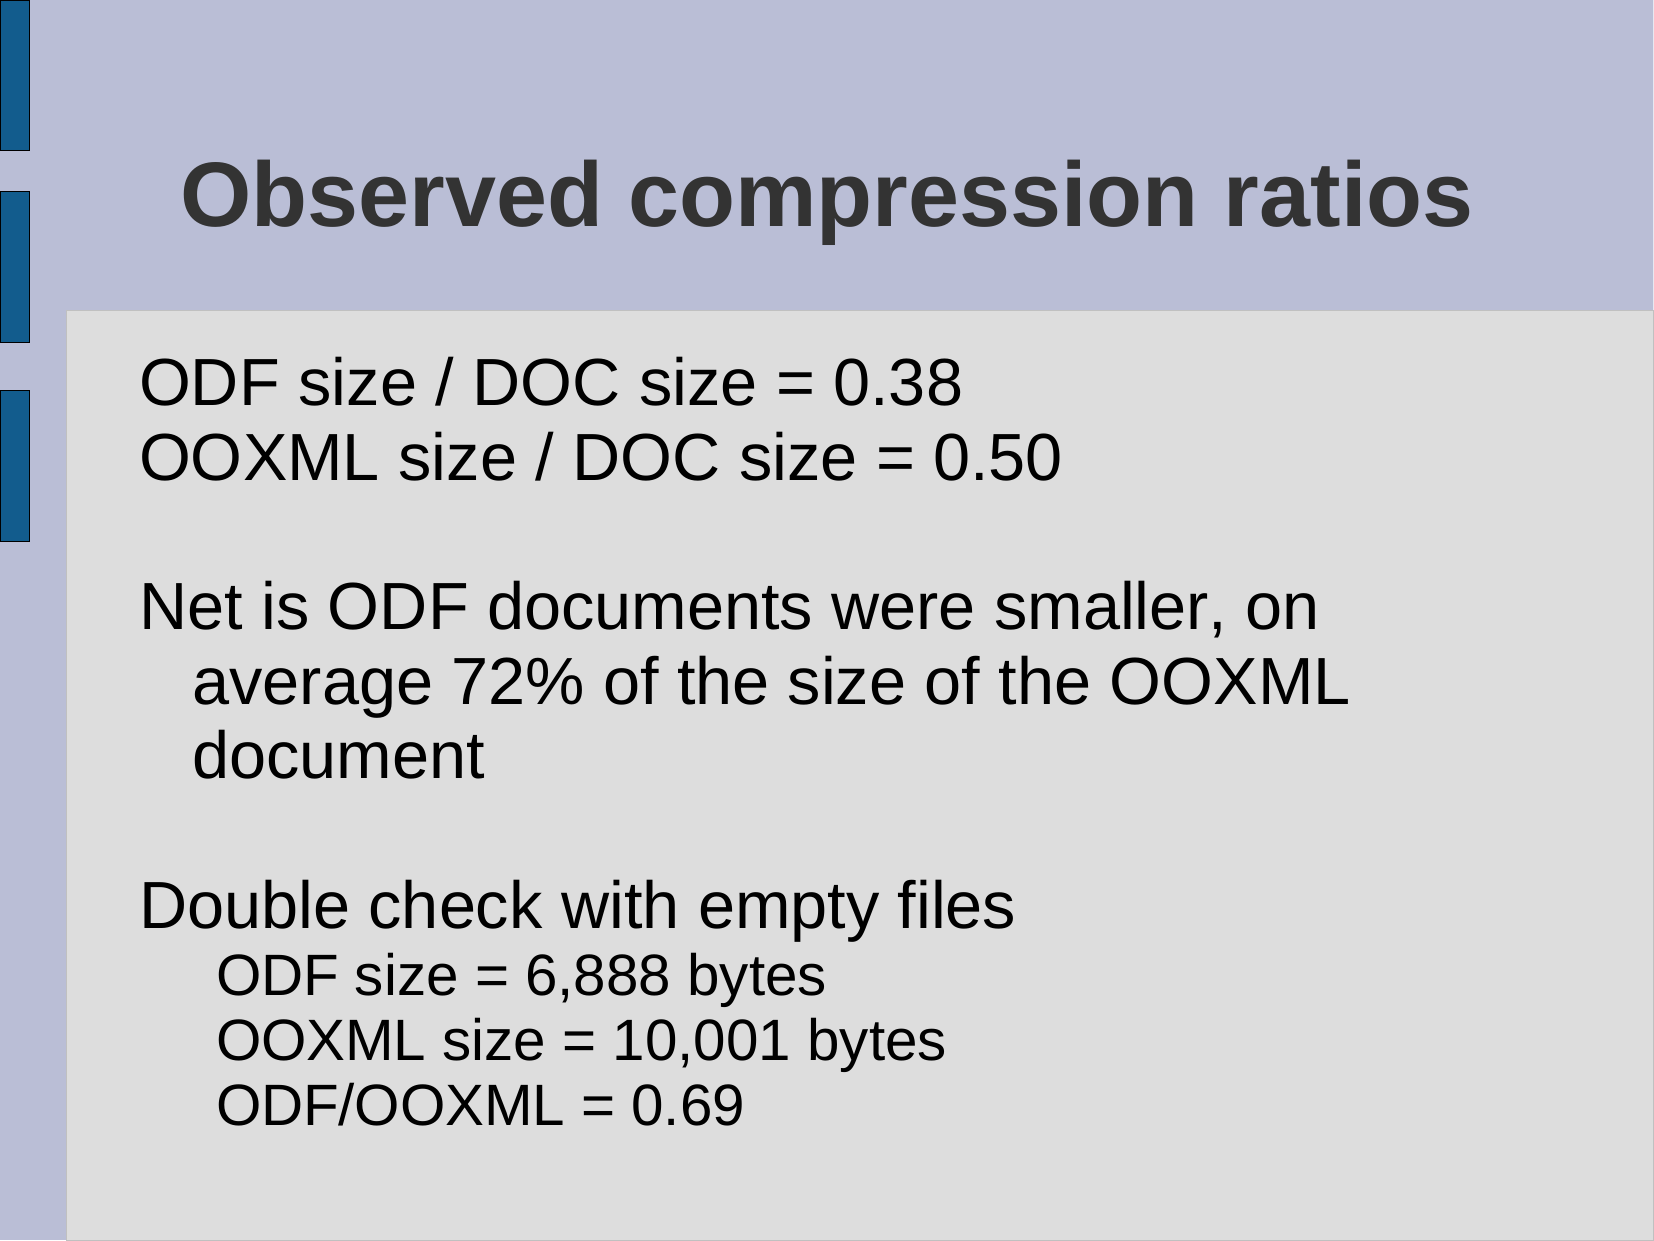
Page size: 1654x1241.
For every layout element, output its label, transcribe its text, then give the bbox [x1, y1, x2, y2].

title Observed compression ratios [121, 91, 1534, 299]
list ODF size / DOC size = 0.38 OOXML size / DOC size = 0.50 Net is ODF documents were smaller, on average 72% of the size of the OOXML document Double check with empty files ODF size = 6,888 bytes OOXML size = 10,001 bytes ODF/OOXML = 0.69 [121, 344, 1534, 1241]
